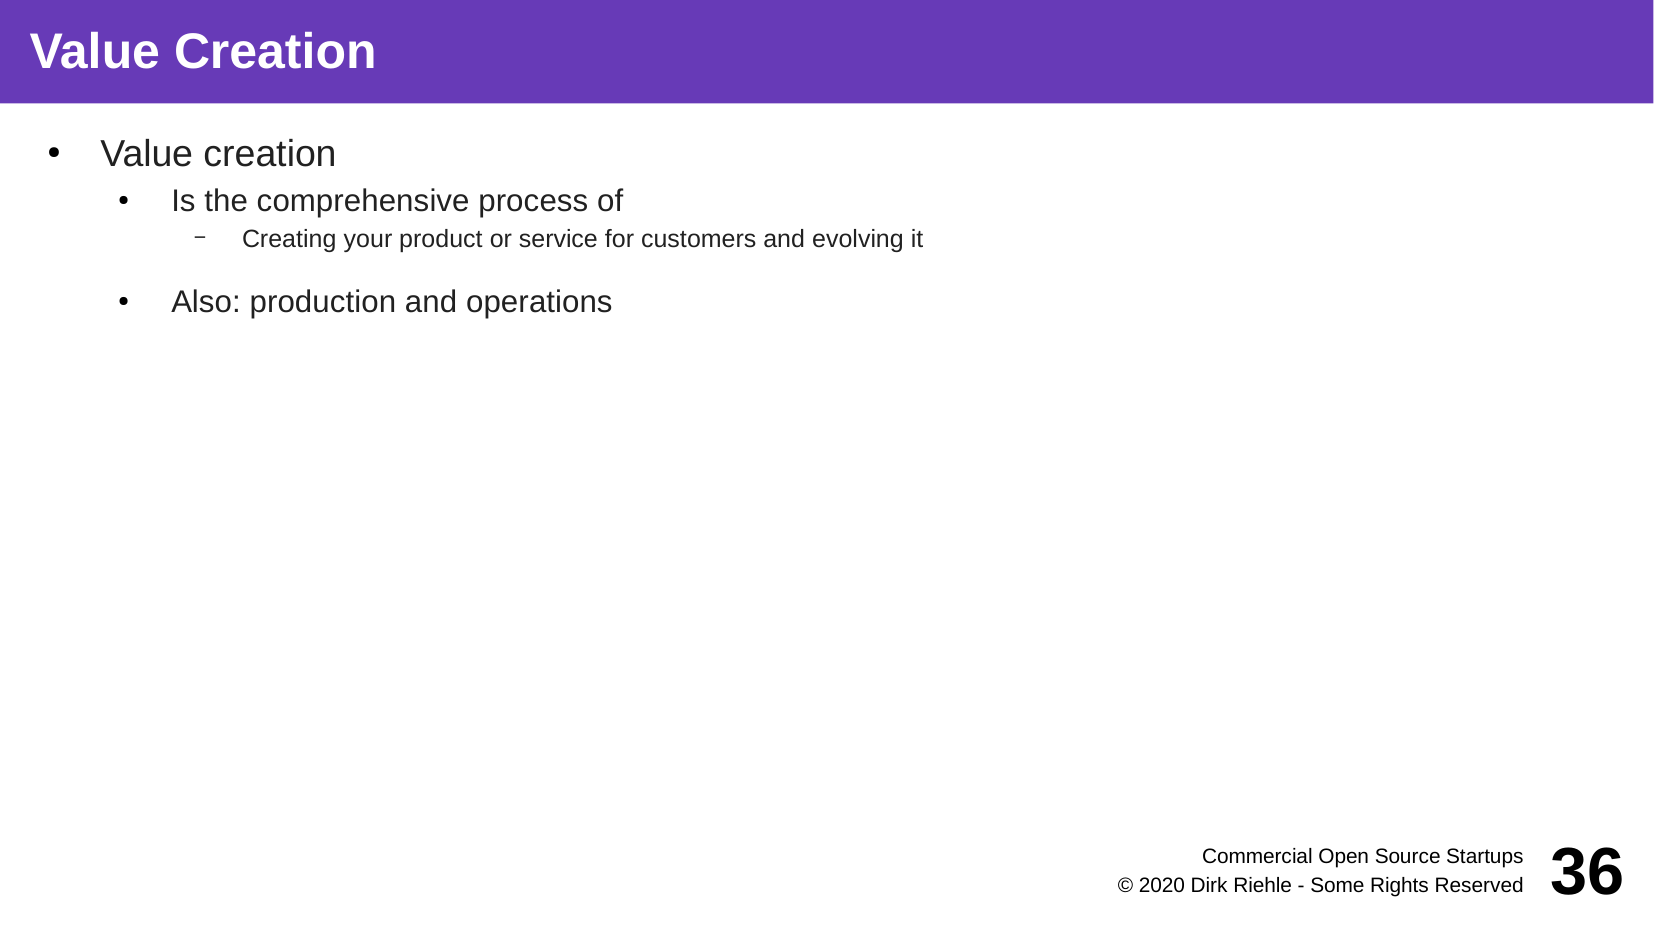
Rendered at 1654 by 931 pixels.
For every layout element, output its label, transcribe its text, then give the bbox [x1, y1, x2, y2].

list Value creation Is the comprehensive process of Creating your product or service for customers and evolving it Also: production and operations [29, 132, 1625, 813]
title Value Creation [0, 0, 1654, 104]
